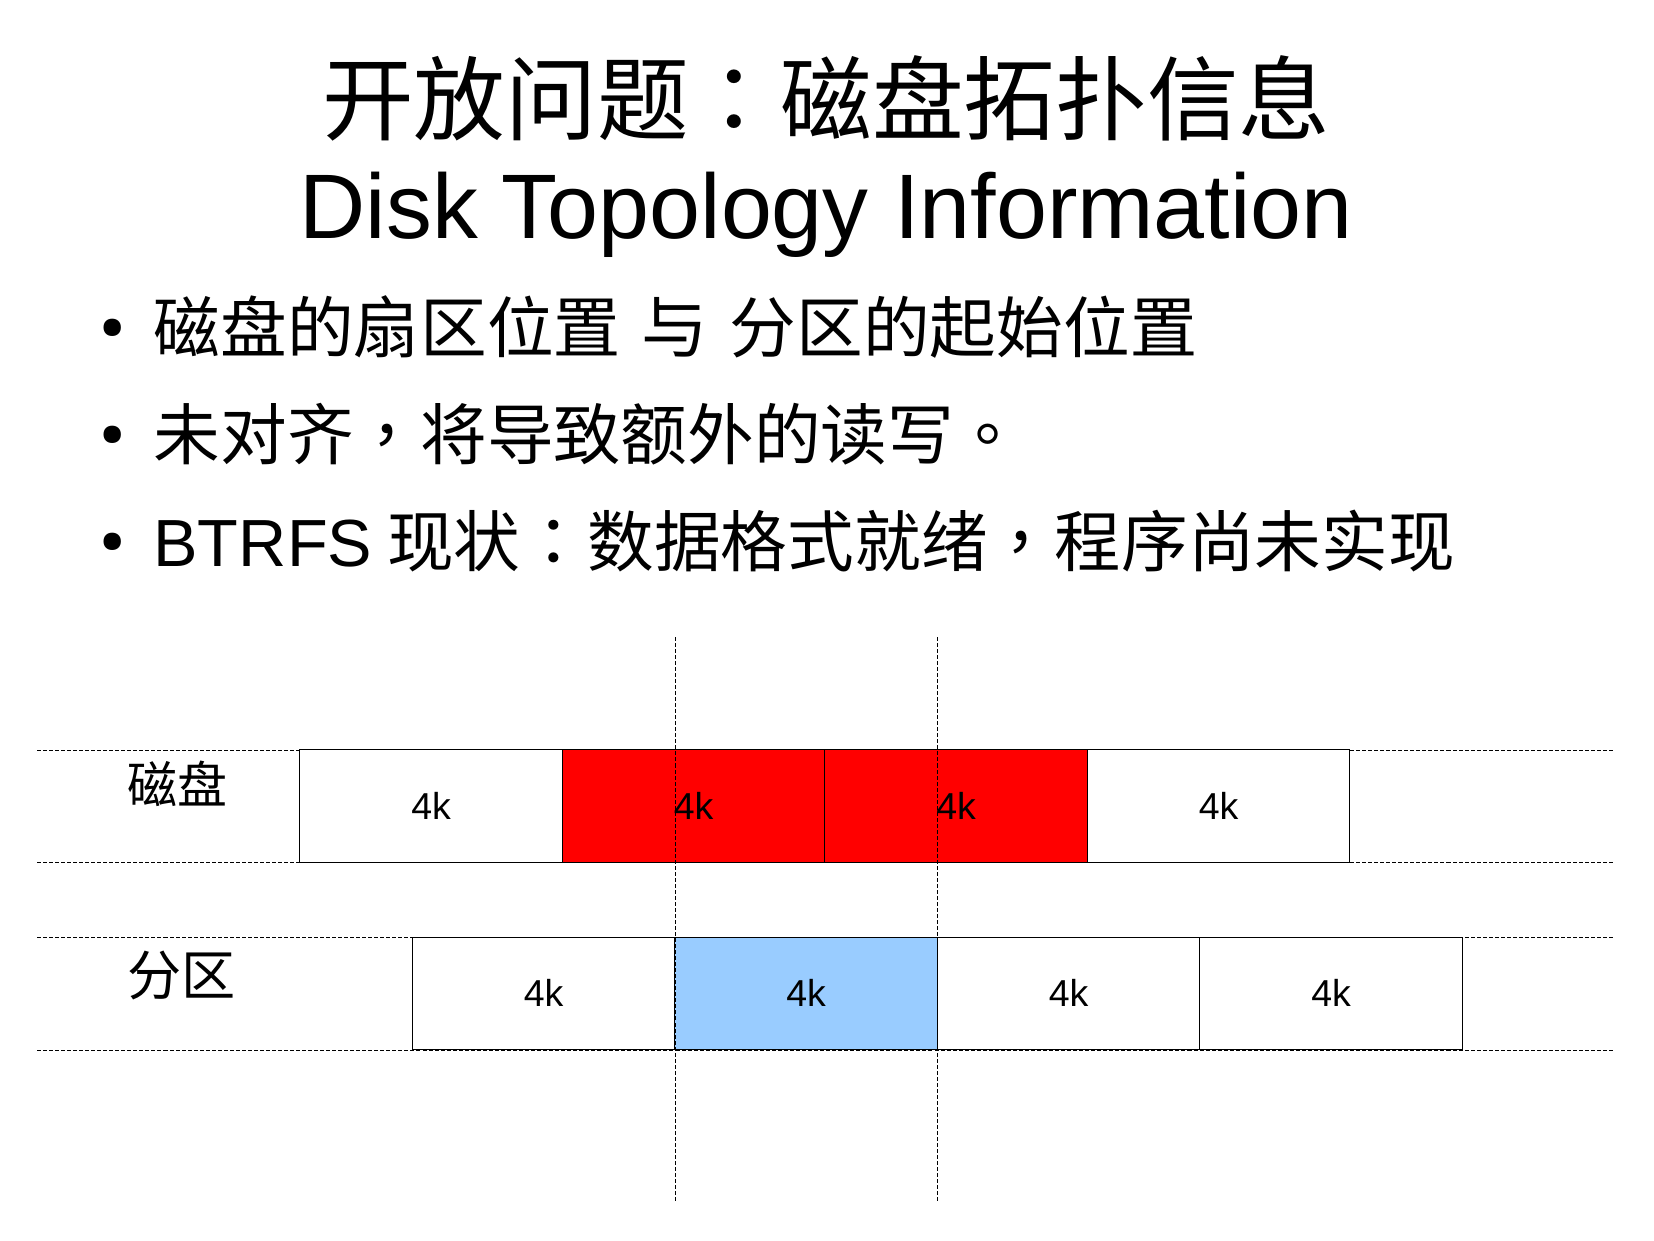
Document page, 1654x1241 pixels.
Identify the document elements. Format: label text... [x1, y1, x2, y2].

list 磁盘的扇区位置 与 分区的起始位置 未对齐，将导致额外的读写。 BTRFS现状：数据格式就绪，程序尚未实现 [82, 290, 1571, 1109]
title 开放问题：磁盘拓扑信息 Disk Topology Information [82, 48, 1571, 258]
text_box 分区 [112, 937, 251, 1016]
text_box 4k [562, 749, 824, 863]
text_box 4k [824, 749, 1087, 863]
text_box 4k [412, 937, 674, 1050]
text_box 4k [937, 937, 1199, 1050]
text_box 4k [674, 937, 937, 1050]
text_box 4k [1087, 749, 1350, 863]
text_box 4k [1199, 937, 1463, 1050]
text_box 4k [299, 749, 562, 863]
text_box 磁盘 [112, 750, 243, 824]
